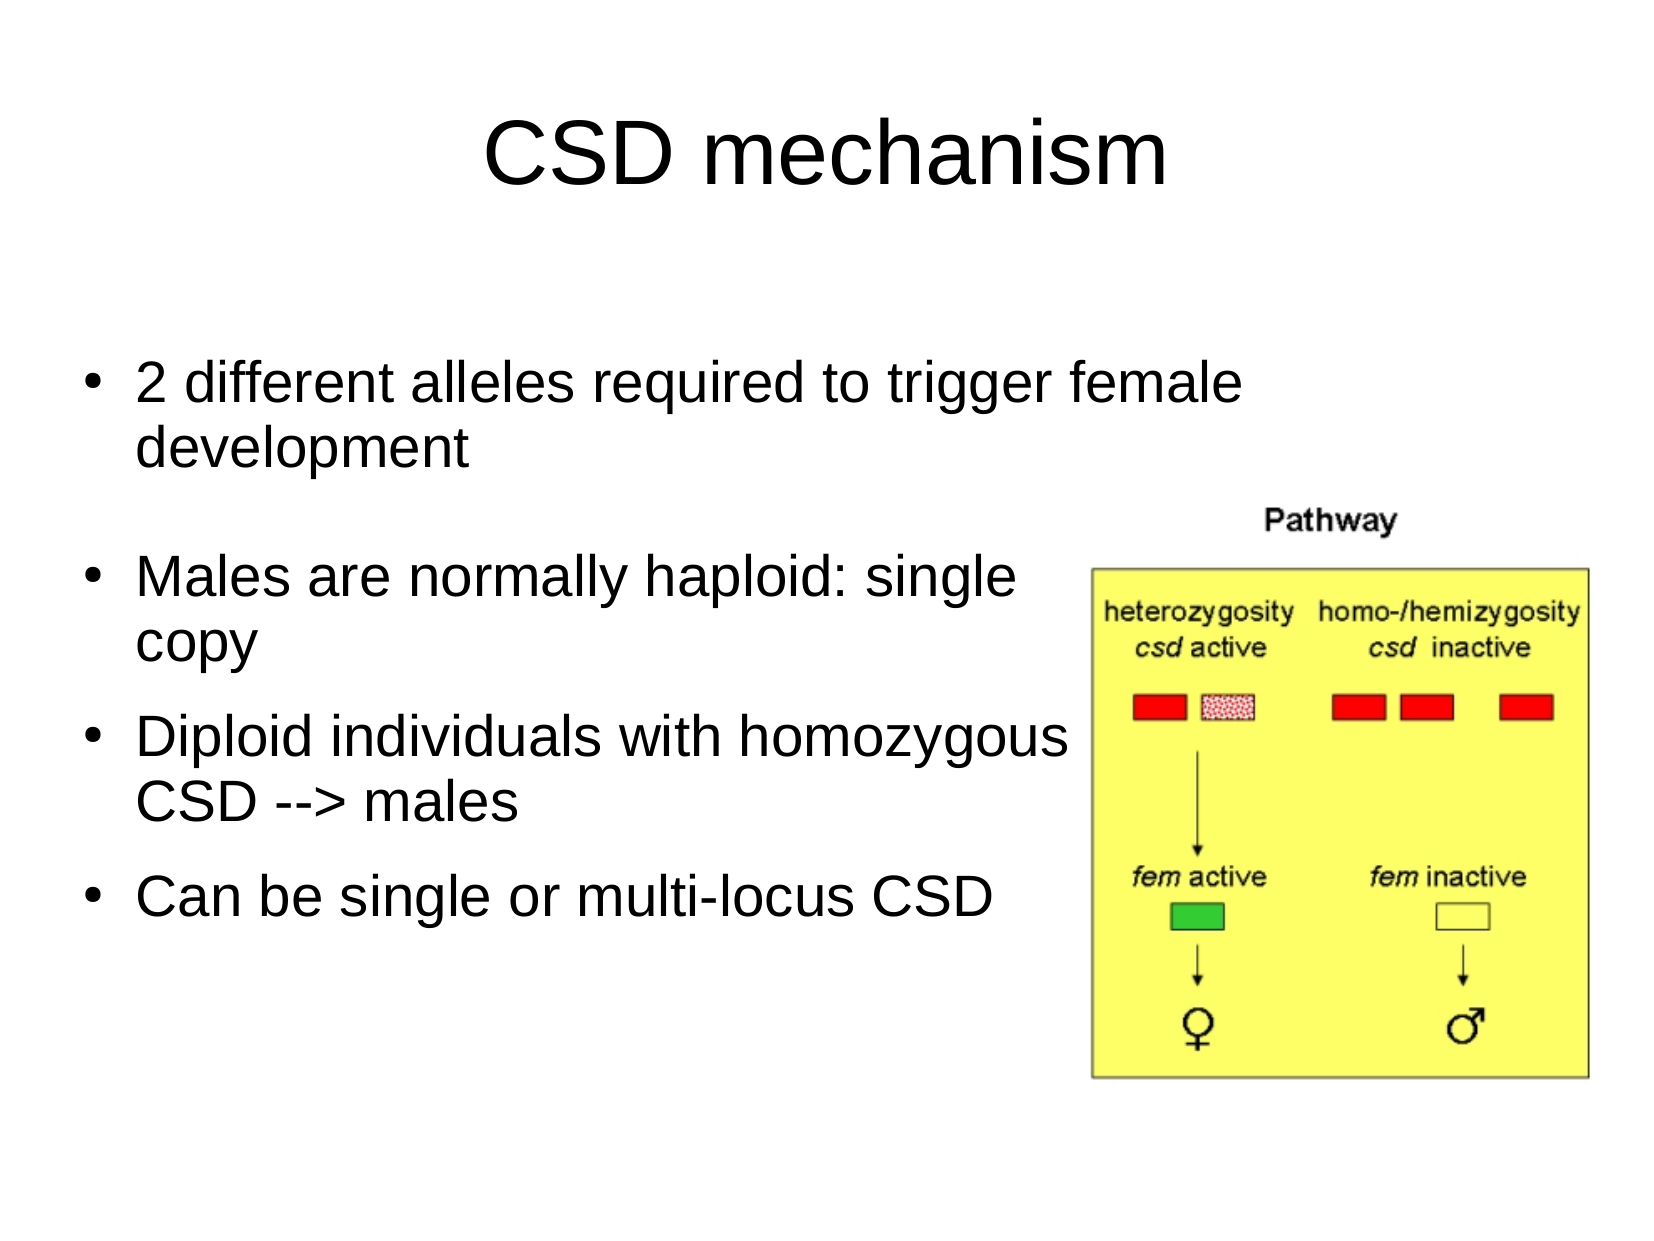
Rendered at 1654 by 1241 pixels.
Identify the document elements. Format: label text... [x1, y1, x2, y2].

title CSD mechanism [82, 49, 1571, 257]
list 2 different alleles required to trigger female development [65, 349, 1548, 680]
list Males are normally haploid: single copy Diploid individuals with homozygous CSD --> males Can be single or multi-locus CSD [65, 680, 1105, 1127]
picture [1057, 484, 1626, 1123]
